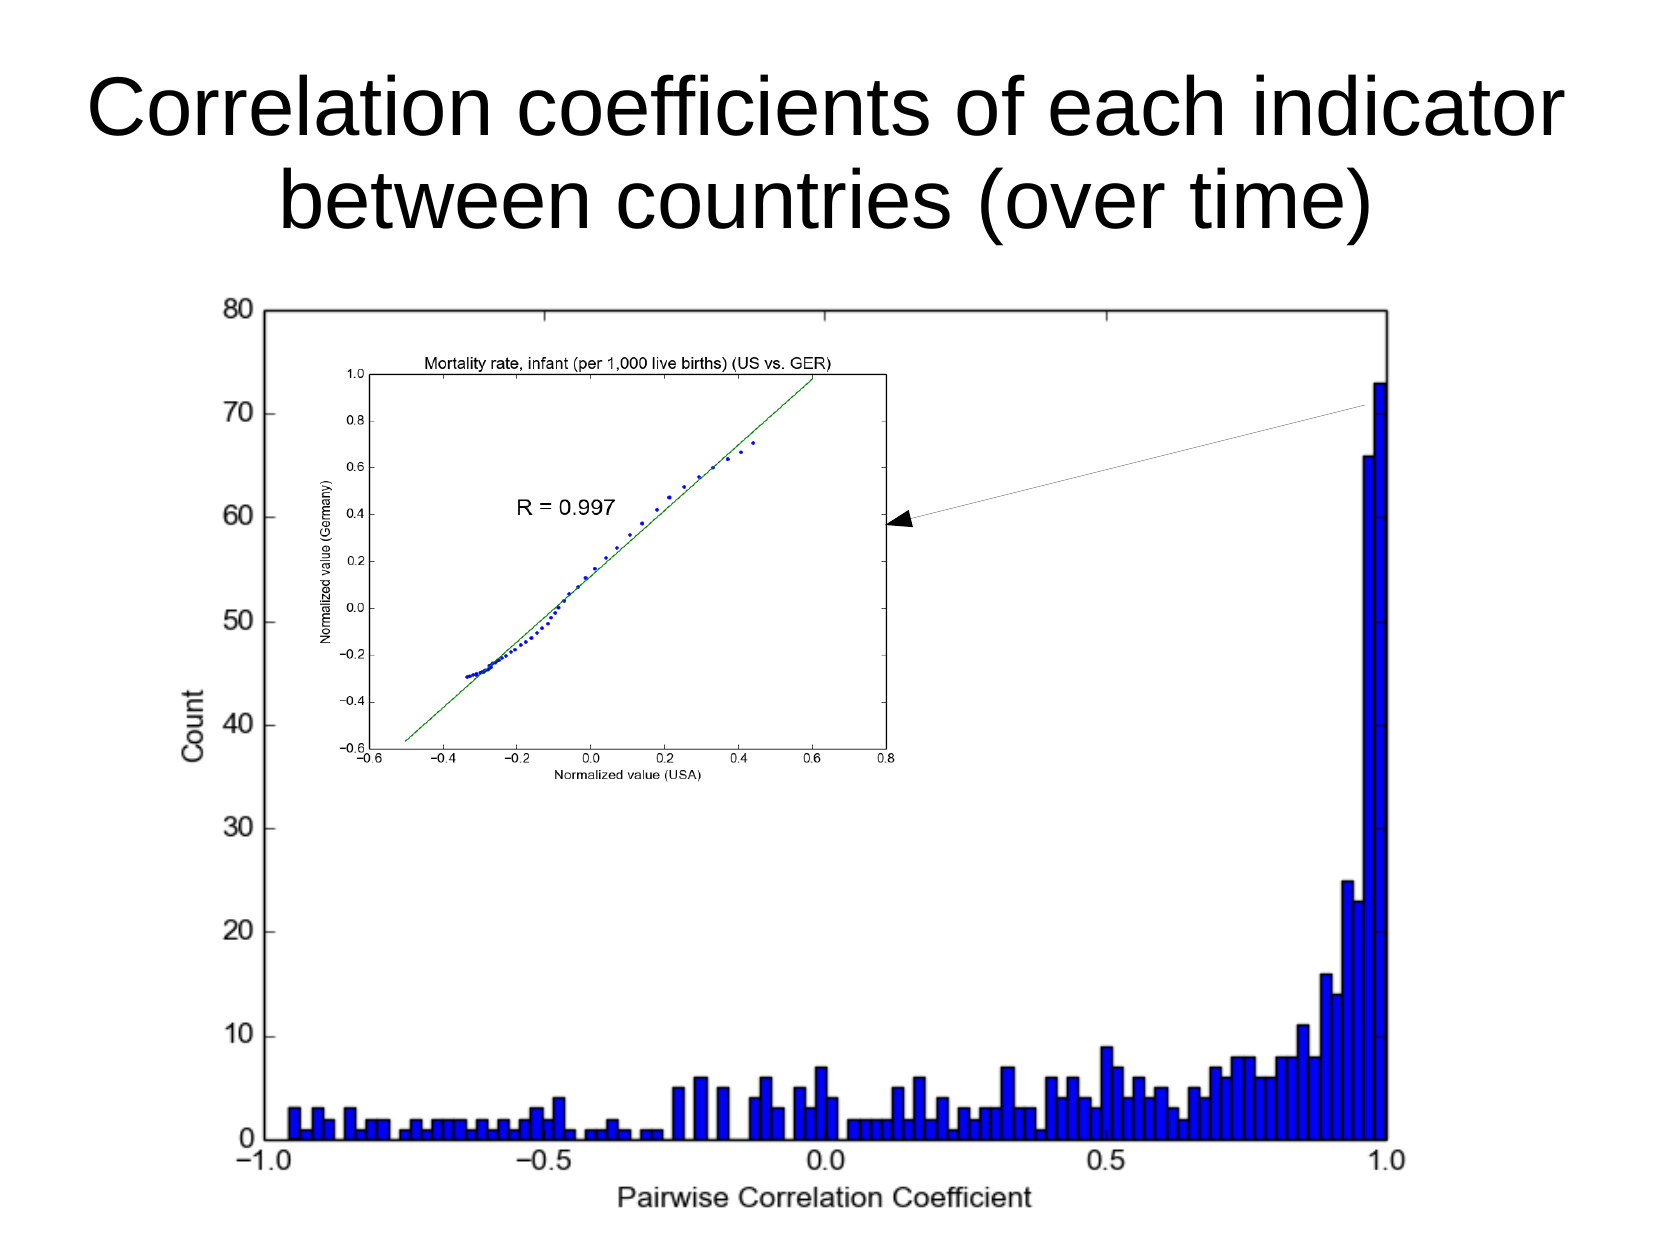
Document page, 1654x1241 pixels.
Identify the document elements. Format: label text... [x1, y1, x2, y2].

title Correlation coefficients of each indicator between countries (over time) [82, 49, 1571, 257]
picture [82, 257, 1531, 1241]
